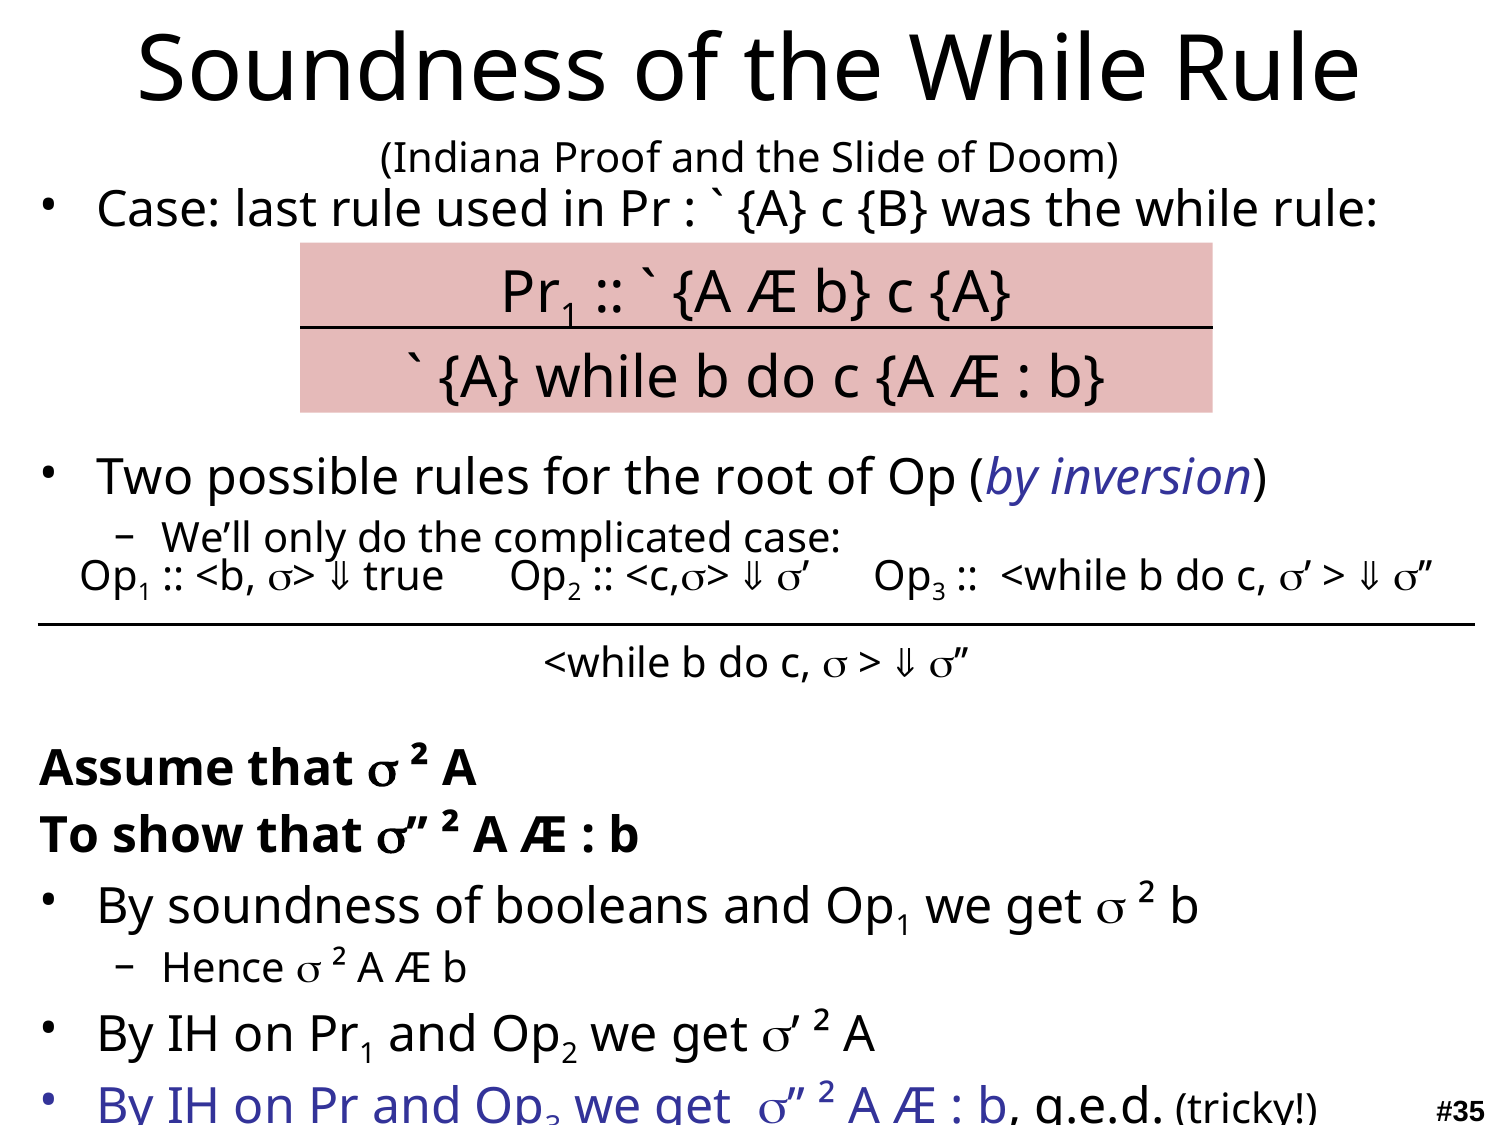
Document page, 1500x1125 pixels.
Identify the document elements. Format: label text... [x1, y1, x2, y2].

text_box ` {A} while b do c {A Æ : b} [300, 329, 1213, 413]
text_box <while b do c,  >  ’’ [37, 625, 1476, 700]
text_box Pr1 :: ` {A Æ b} c {A} [300, 242, 1213, 326]
list Case: last rule used in Pr : ` {A} c {B} was the while rule: Two possible rules for the root of Op (by inversion) We’ll only do the complicated case: Assume that  ² A To show that ’’ ² A Æ : b By soundness of booleans and Op1 we get  ² b Hence  ² A Æ b By IH on Pr1 and Op2 we get ’ ² A By IH on Pr and Op3 we get ’’ ² A Æ : b, q.e.d. (tricky!) [24, 174, 1476, 1113]
title Soundness of the While Rule (Indiana Proof and the Slide of Doom) [24, 0, 1476, 174]
text_box Op1 :: <b, >  true Op2 :: <c,>  ’ Op3 :: <while b do c, ’ >  ’’ [37, 537, 1476, 625]
